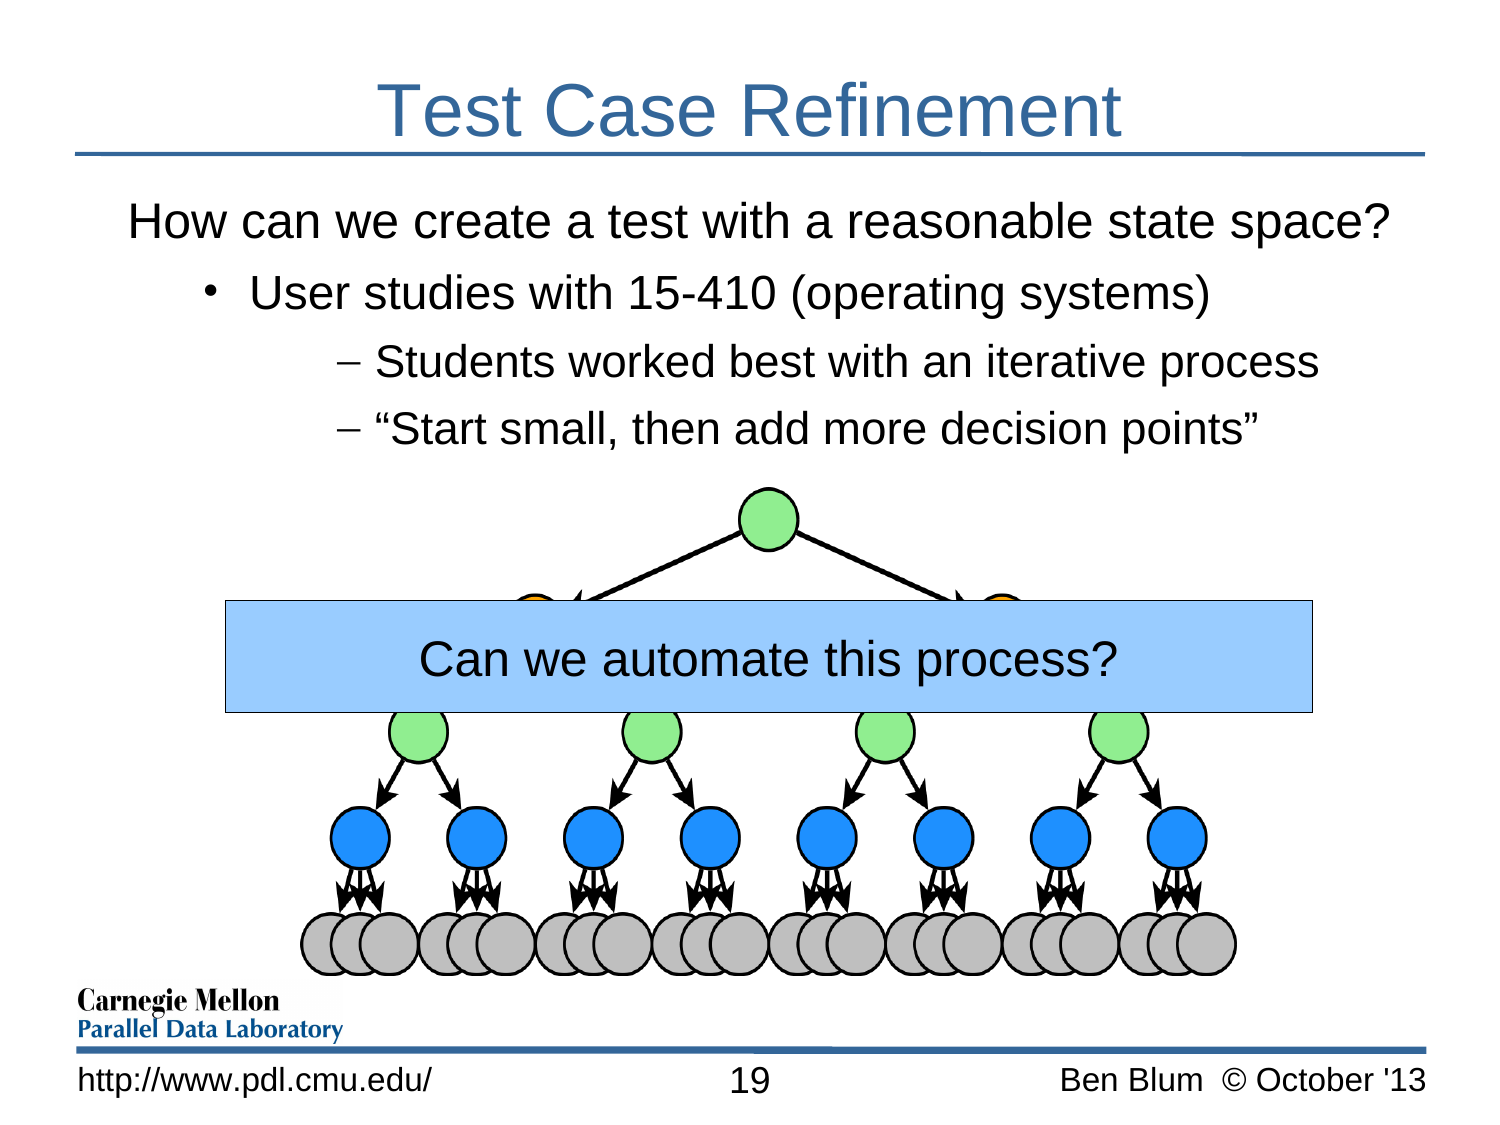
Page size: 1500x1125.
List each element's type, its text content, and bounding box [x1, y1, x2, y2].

picture [77, 979, 343, 1044]
title Test Case Refinement [112, 49, 1388, 163]
list How can we create a test with a reasonable state space? User studies with 15-410 (operating systems) Students worked best with an iterative process “Start small, then add more decision points” [112, 181, 1426, 938]
picture [300, 487, 1238, 600]
text_box Can we automate this process? [225, 600, 1313, 713]
picture [300, 713, 1238, 976]
